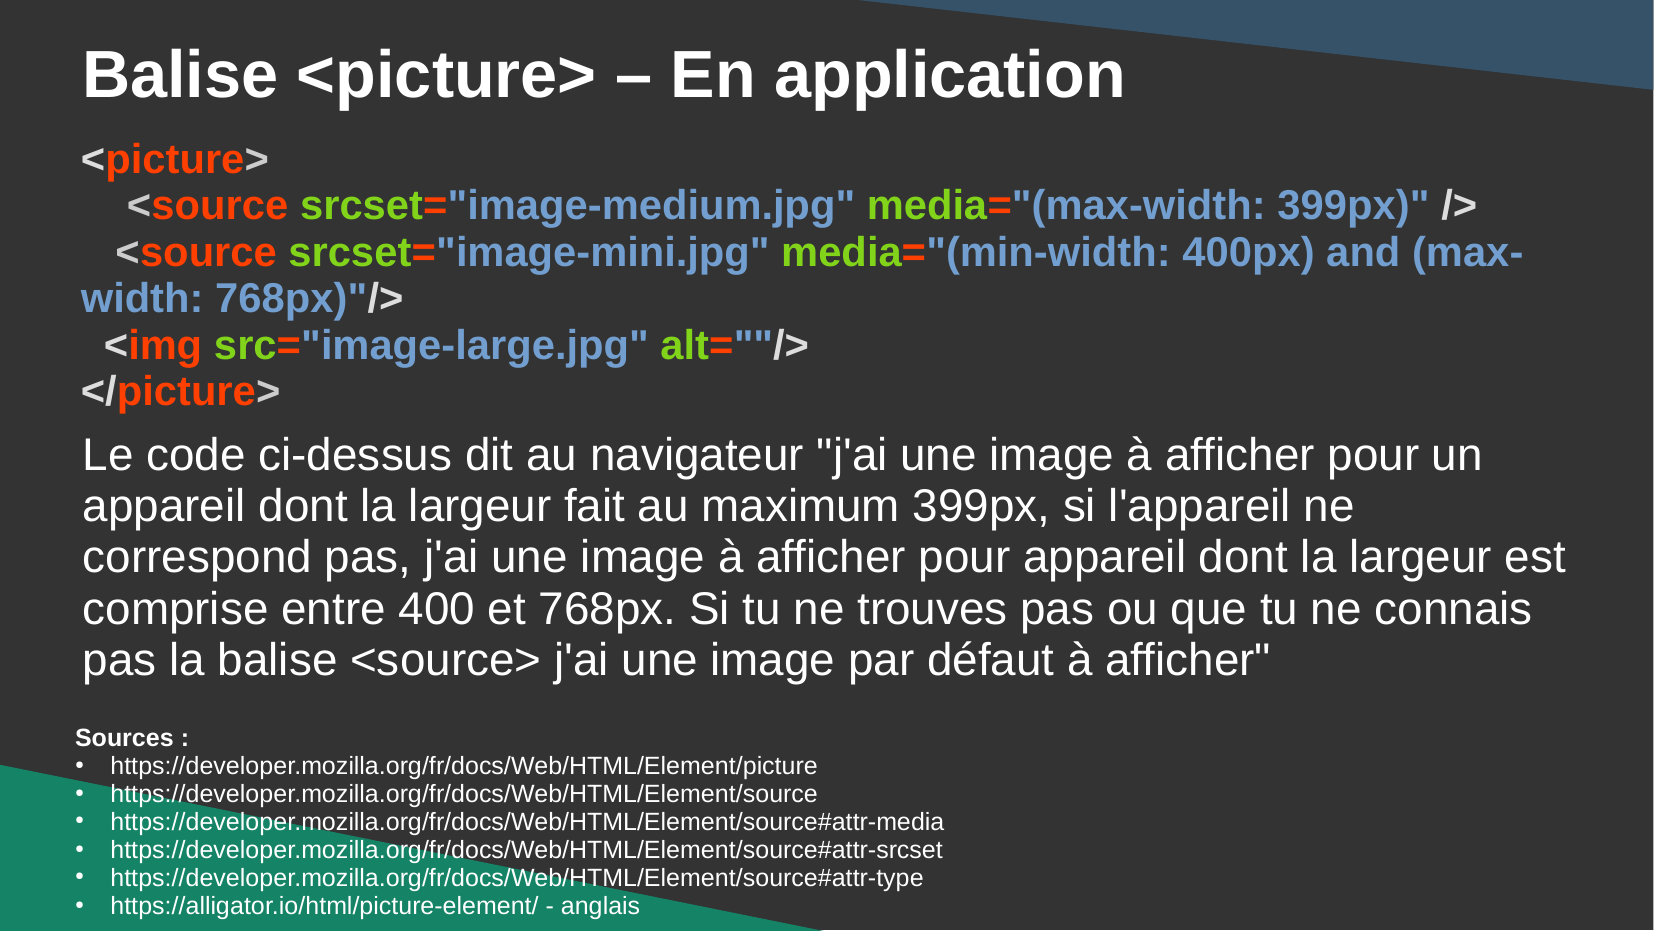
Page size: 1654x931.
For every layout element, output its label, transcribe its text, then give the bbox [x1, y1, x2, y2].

title Balise <picture> – En application [82, 37, 1571, 122]
list <picture> <source srcset="image-medium.jpg" media="(max-width: 399px)" /> <source srcset="image-mini.jpg" media="(min-width: 400px) and (max-width: 768px)"/> <img src="image-large.jpg" alt=""/> </picture> [80, 135, 1605, 426]
text_box [0, 764, 824, 931]
title Le code ci-dessus dit au navigateur "j'ai une image à afficher pour un appareil dont la largeur fait au maximum 399px, si l'appareil ne correspond pas, j'ai une image à afficher pour appareil dont la largeur est comprise entre 400 et 768px. Si tu ne trouves pas ou que tu ne connais pas la balise <source> j'ai une image par défaut à afficher" [82, 428, 1571, 686]
text_box Sources : https://developer.mozilla.org/fr/docs/Web/HTML/Element/picture https://developer.mozilla.org/fr/docs/Web/HTML/Element/source https://developer.mozilla.org/fr/docs/Web/HTML/Element/source#attr-media https://developer.mozilla.org/fr/docs/Web/HTML/Element/source#attr-srcset https://developer.mozilla.org/fr/docs/Web/HTML/Element/source#attr-type https://alligator.io/html/picture-element/ - anglais [60, 716, 1546, 927]
text_box [857, 0, 1654, 90]
